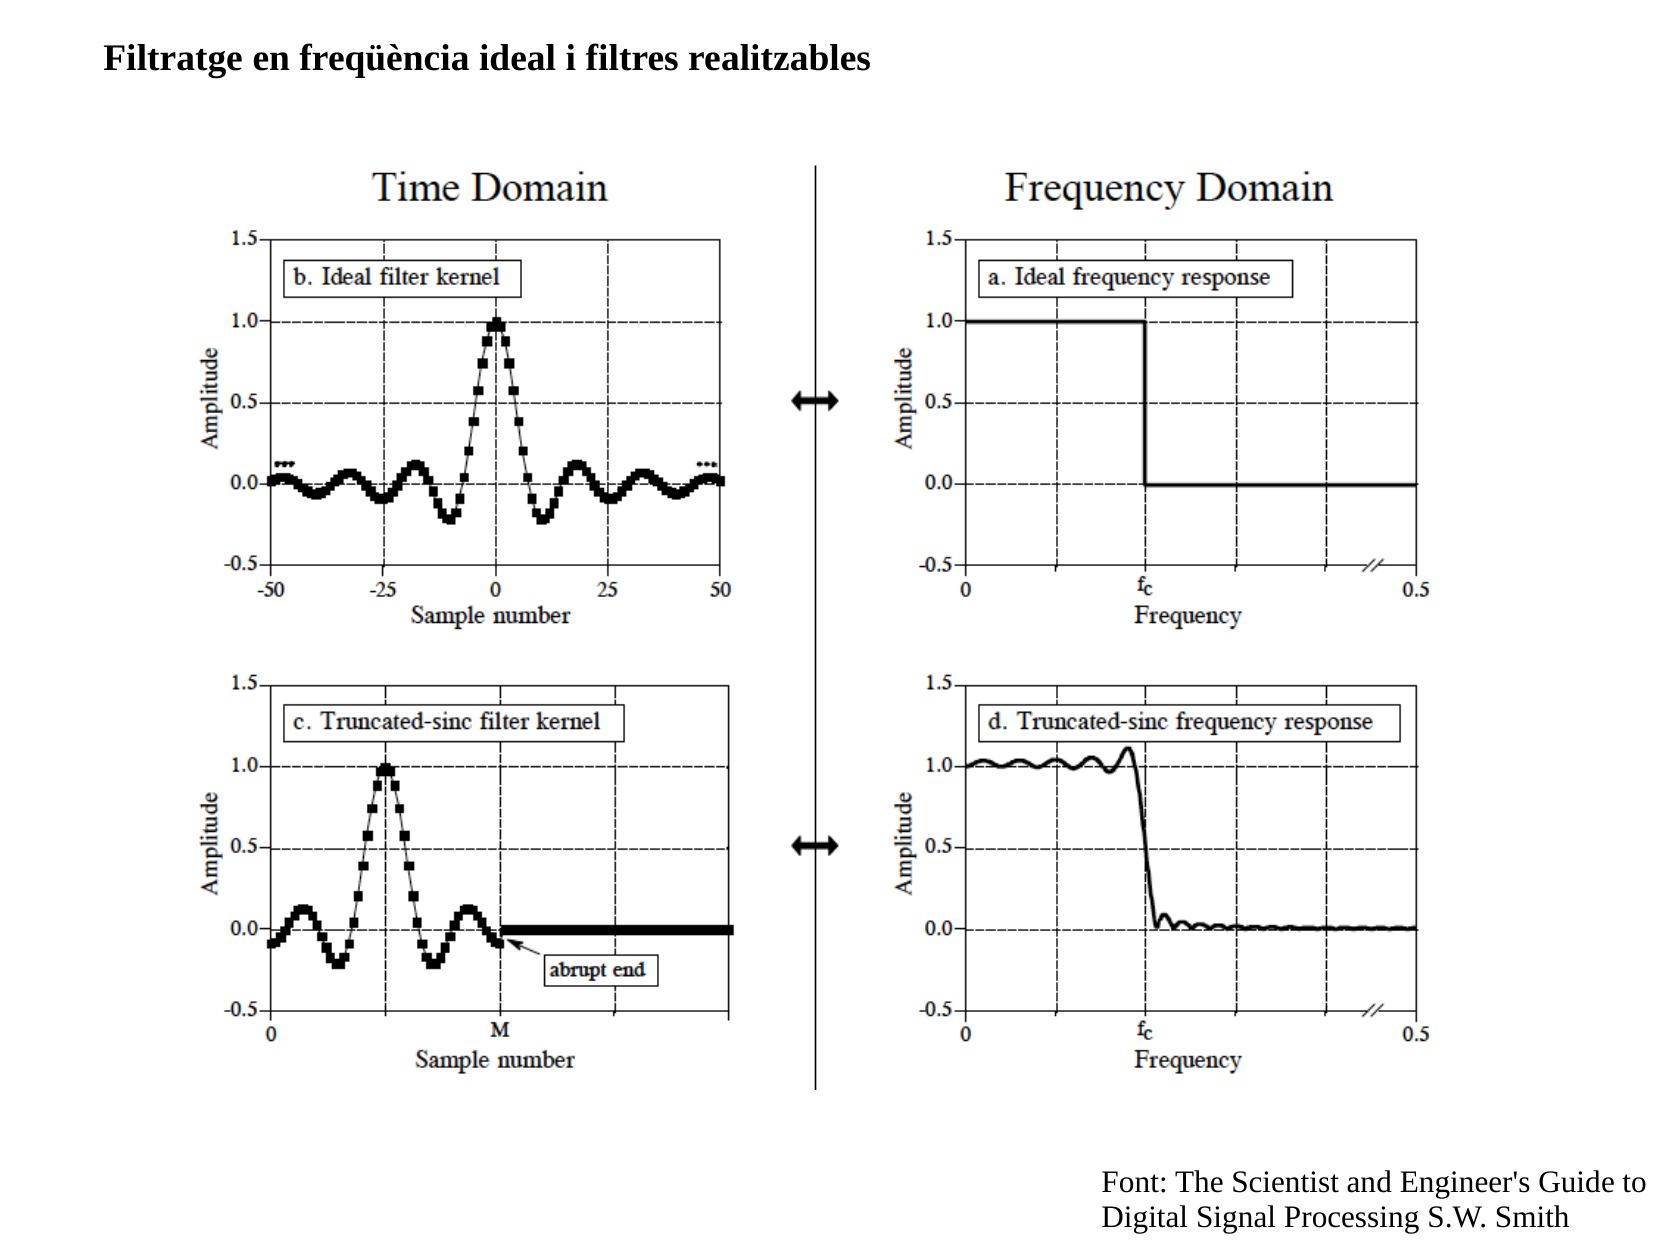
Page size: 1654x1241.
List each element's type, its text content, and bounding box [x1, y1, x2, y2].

text_box Font: The Scientist and Engineer's Guide to Digital Signal Processing S.W. Smith [1086, 1157, 1654, 1241]
text_box Filtratge en freqüència ideal i filtres realitzables [88, 29, 975, 86]
picture [173, 151, 1485, 1090]
